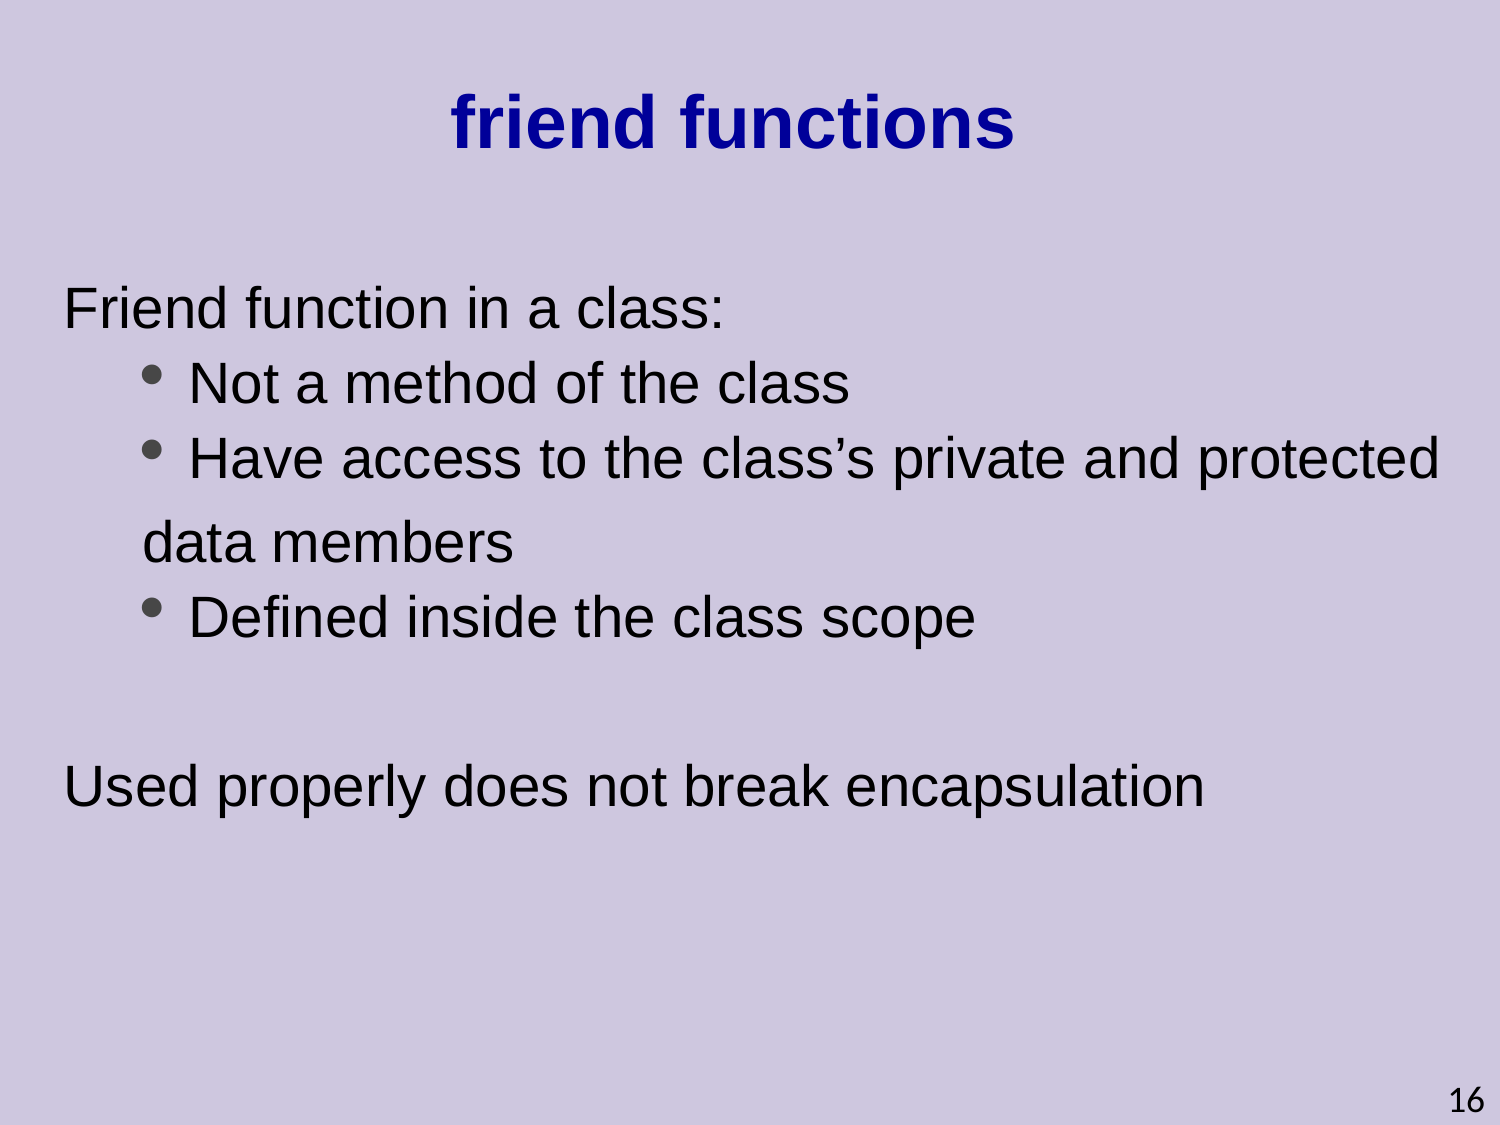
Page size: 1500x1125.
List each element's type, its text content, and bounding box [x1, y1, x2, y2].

text_box <number> [1428, 1069, 1500, 1125]
title friend functions [0, 17, 1468, 220]
list Friend function in a class: Not a method of the class Have access to the class’s private and protected data members Defined inside the class scope Used properly does not break encapsulation [49, 188, 1488, 981]
